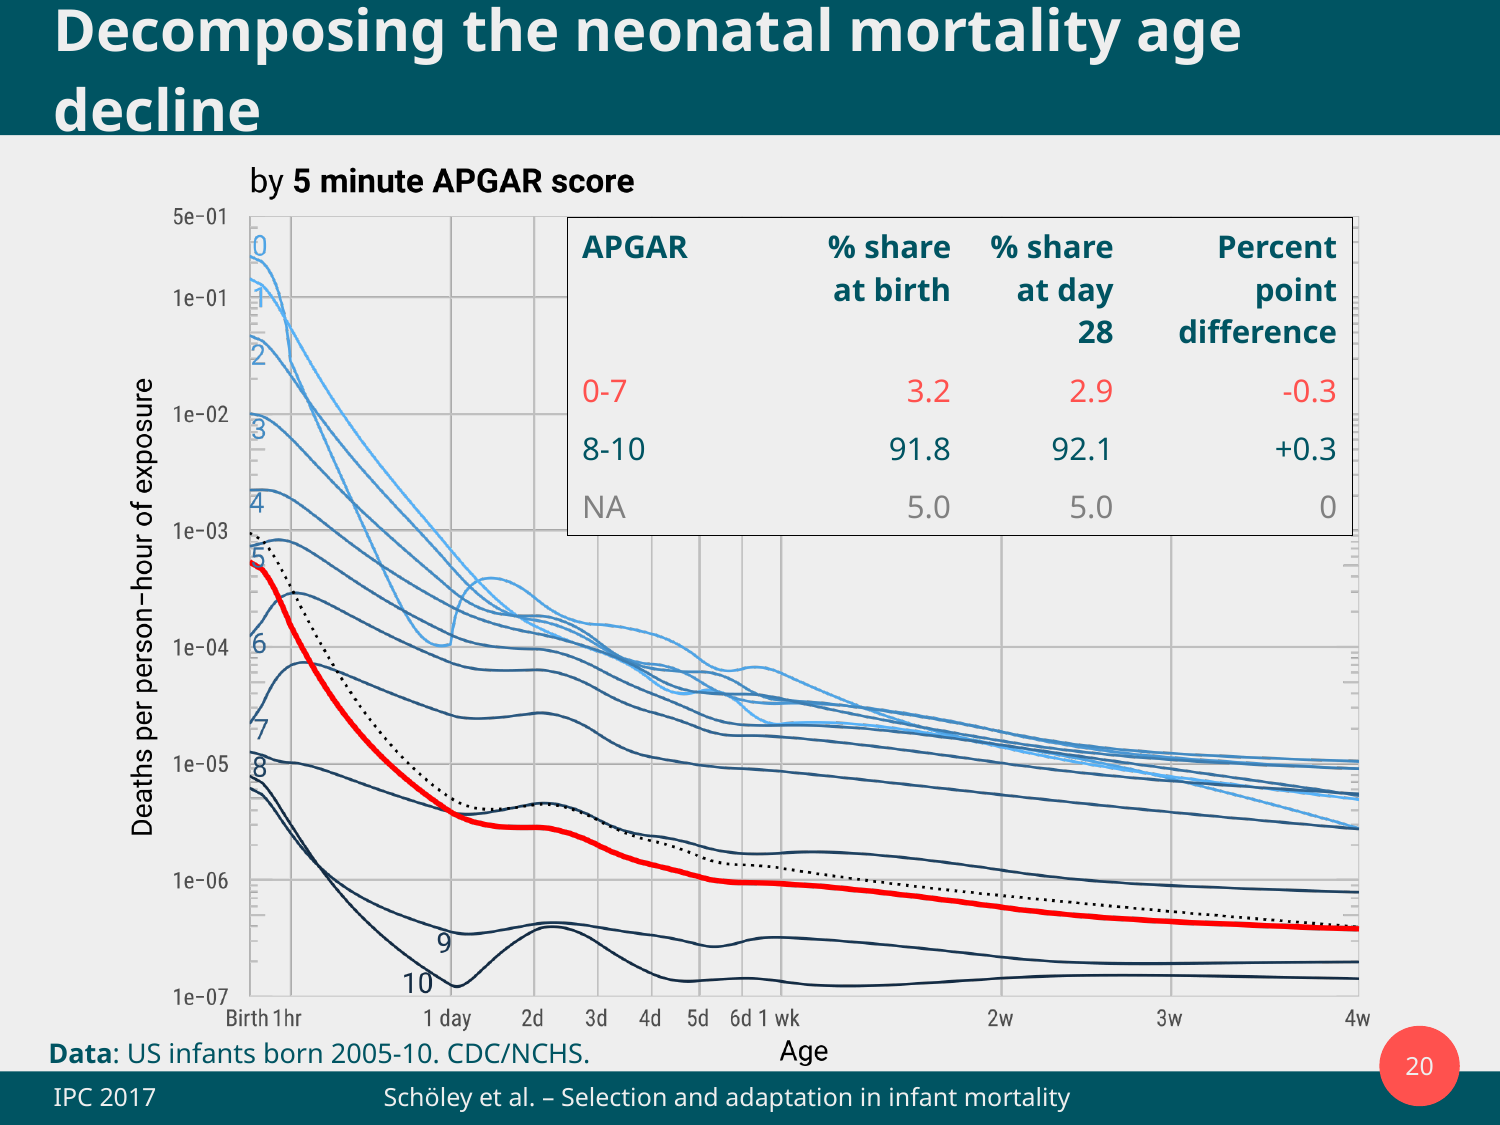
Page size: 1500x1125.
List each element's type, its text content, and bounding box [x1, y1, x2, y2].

text_box Data: US infants born 2005-10. CDC/NCHS. [33, 1026, 931, 1078]
table_cell 92.1 [966, 419, 1129, 477]
table_cell 5.0 [966, 477, 1129, 535]
table_cell 5.0 [799, 477, 966, 535]
table_cell 0-7 [568, 361, 799, 419]
table_header % share at day 28 [966, 218, 1129, 361]
table_header % share at birth [799, 218, 966, 361]
table_cell +0.3 [1129, 419, 1352, 477]
table_header APGAR [568, 218, 799, 361]
table_cell 0 [1129, 477, 1352, 535]
table_cell 91.8 [799, 419, 966, 477]
title Decomposing the neonatal mortality age decline [53, 0, 1447, 141]
table_cell 8-10 [568, 419, 799, 477]
table_cell -0.3 [1129, 361, 1352, 419]
table_header Percent point difference [1129, 218, 1352, 361]
table_cell NA [568, 477, 799, 535]
table_cell 2.9 [966, 361, 1129, 419]
table_cell 3.2 [799, 361, 966, 419]
picture [130, 167, 1370, 1066]
